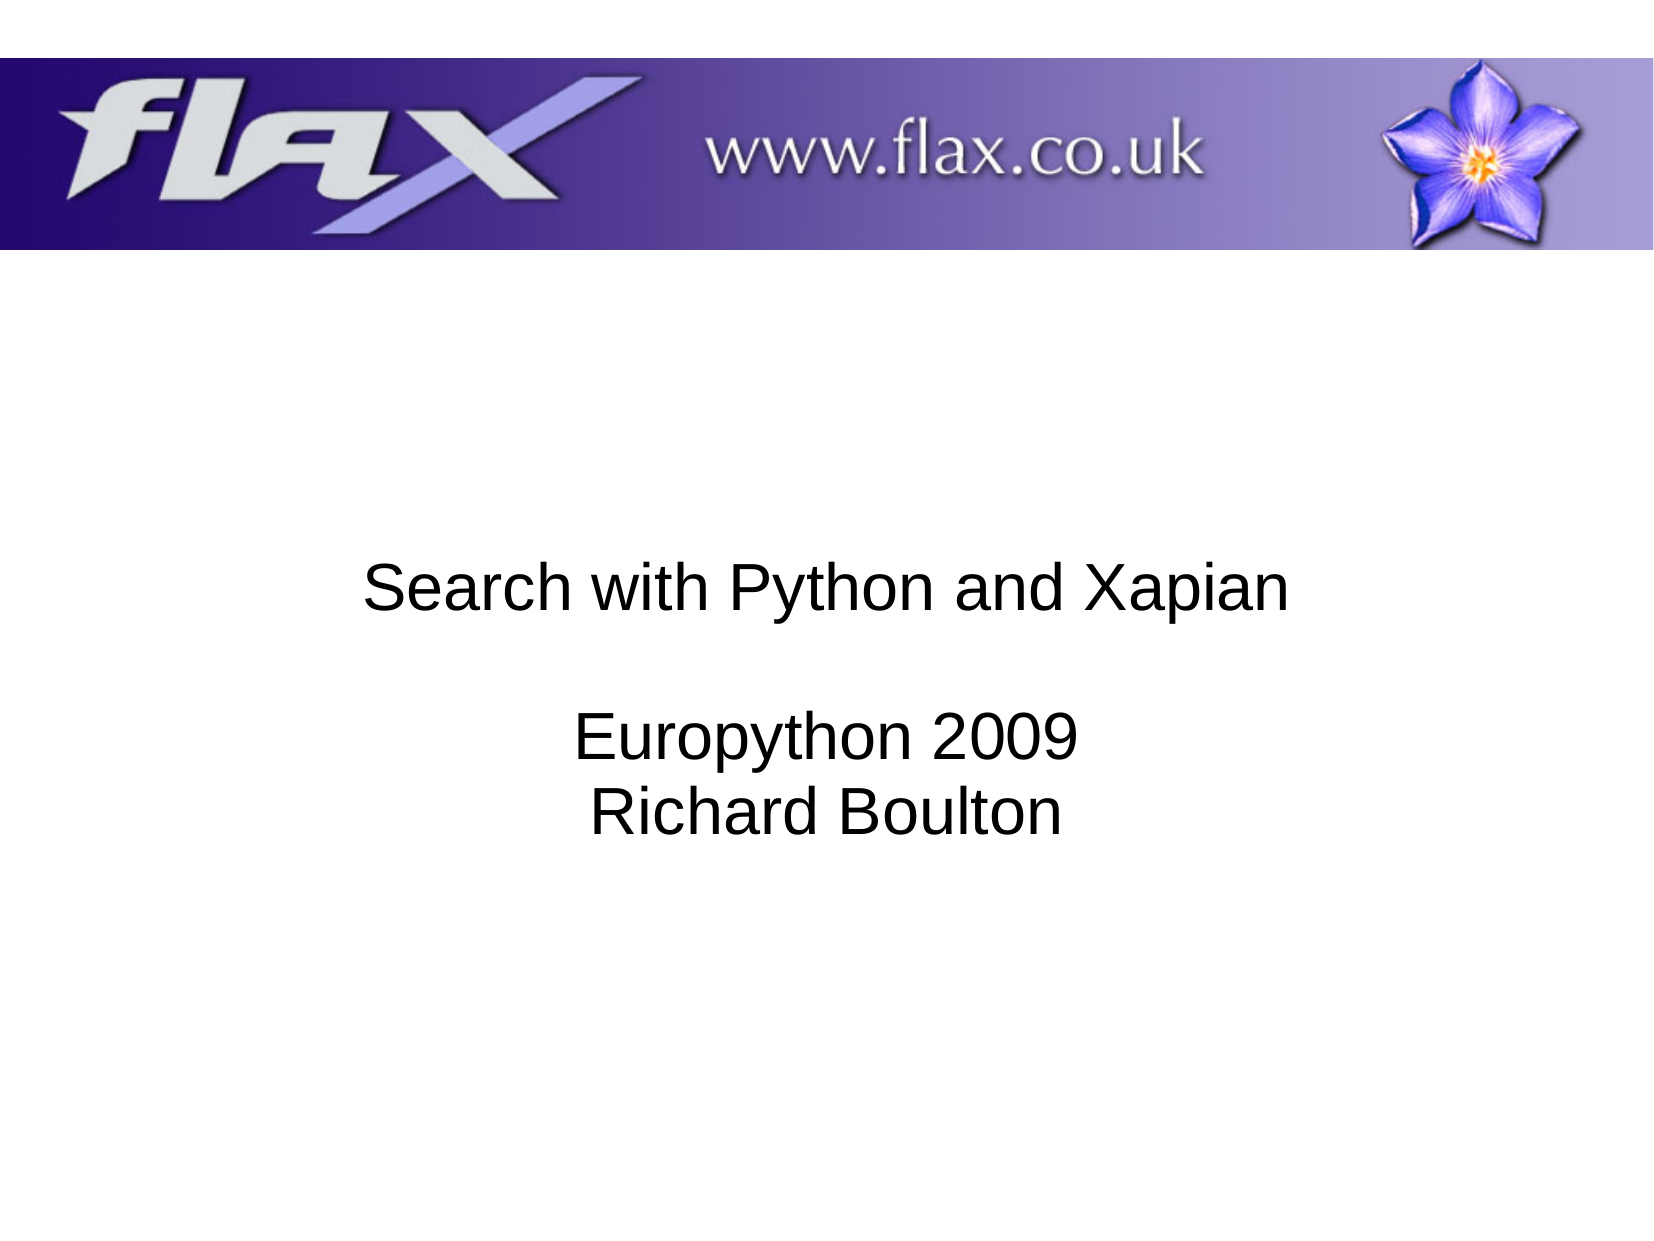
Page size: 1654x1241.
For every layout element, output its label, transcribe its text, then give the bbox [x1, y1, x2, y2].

picture [0, 58, 1654, 250]
subtitle Search with Python and Xapian Europython 2009 Richard Boulton [82, 297, 1571, 1102]
